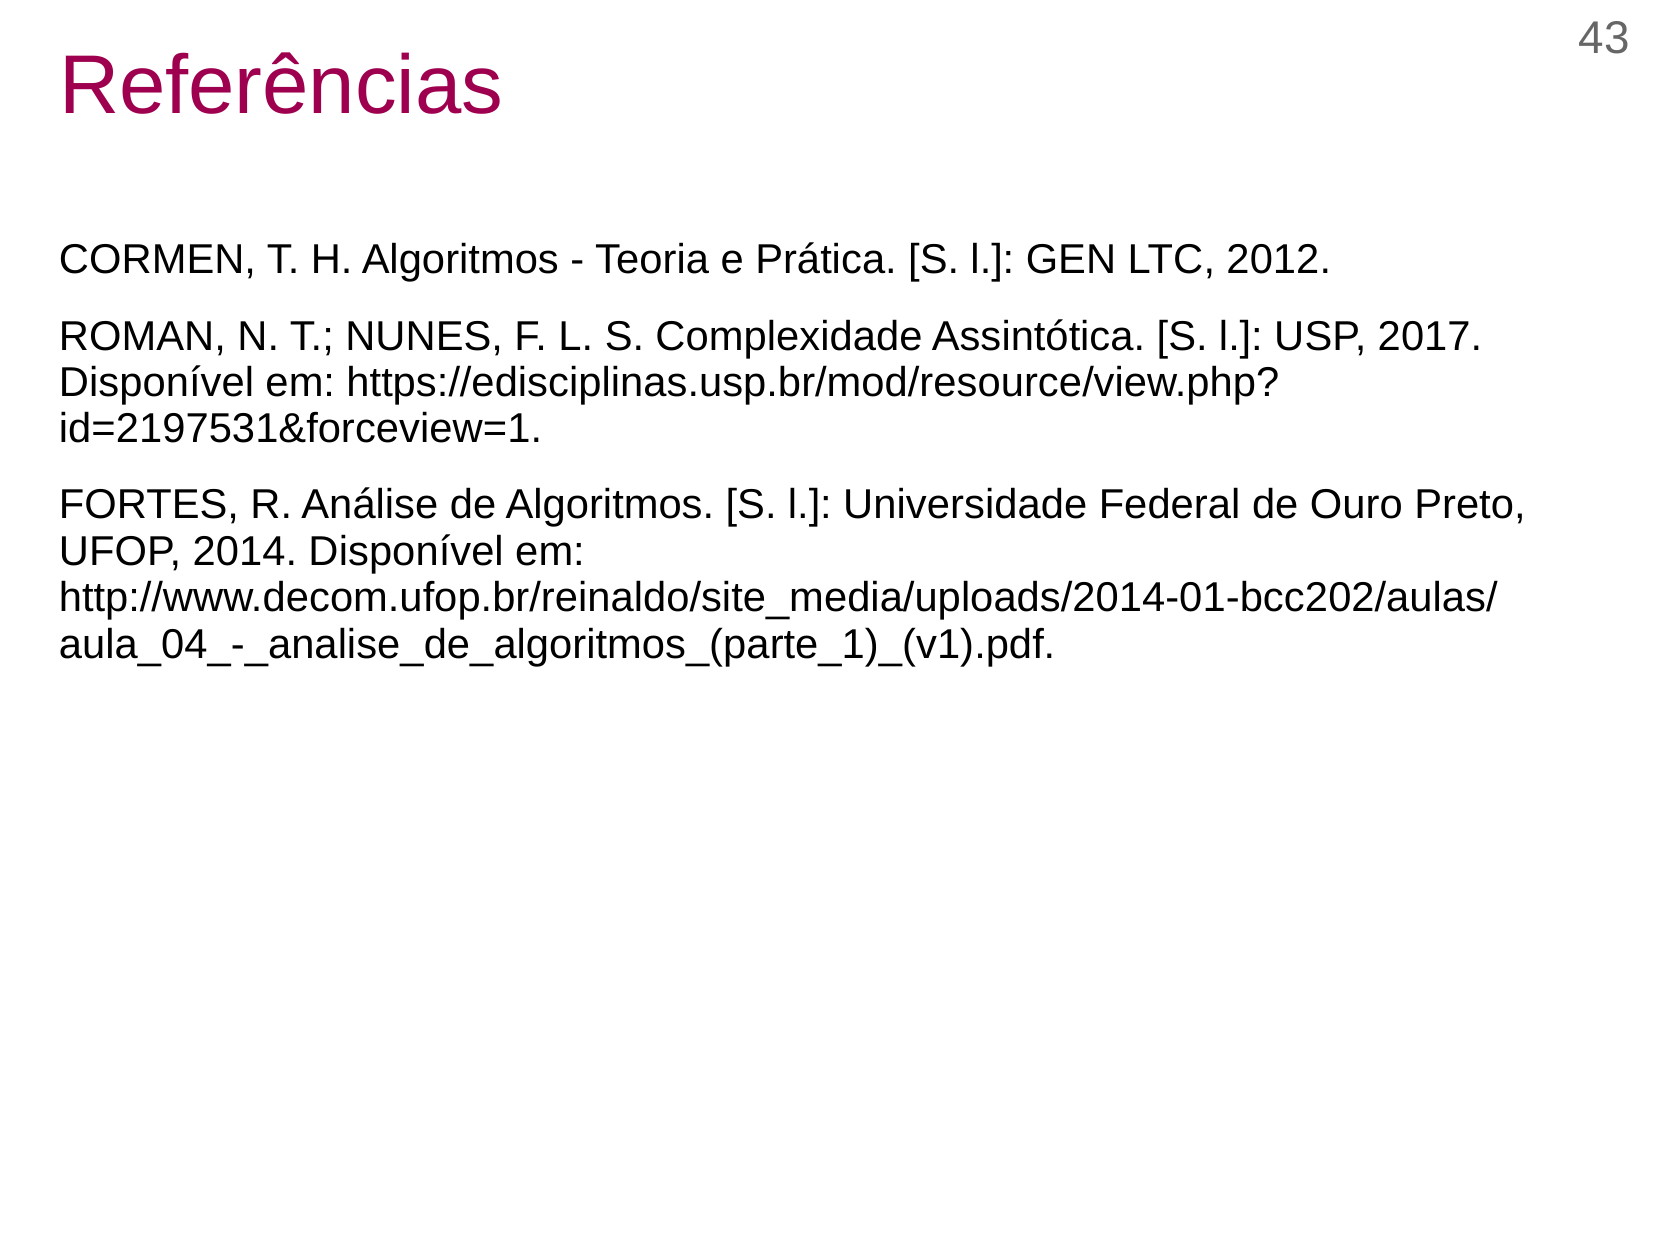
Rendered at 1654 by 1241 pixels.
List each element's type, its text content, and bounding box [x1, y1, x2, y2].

list CORMEN, T. H. Algoritmos - Teoria e Prática. [S. l.]: GEN LTC, 2012. ROMAN, N. T.; NUNES, F. L. S. Complexidade Assintótica. [S. l.]: USP, 2017. Disponível em: https://edisciplinas.usp.br/mod/resource/view.php?id=2197531&forceview=1. FORTES, R. Análise de Algoritmos. [S. l.]: Universidade Federal de Ouro Preto, UFOP, 2014. Disponível em: http://www.decom.ufop.br/reinaldo/site_media/uploads/2014-01-bcc202/aulas/aula_04_-_analise_de_algoritmos_(parte_1)_(v1).pdf. [59, 236, 1595, 1211]
title Referências [59, 29, 1595, 148]
